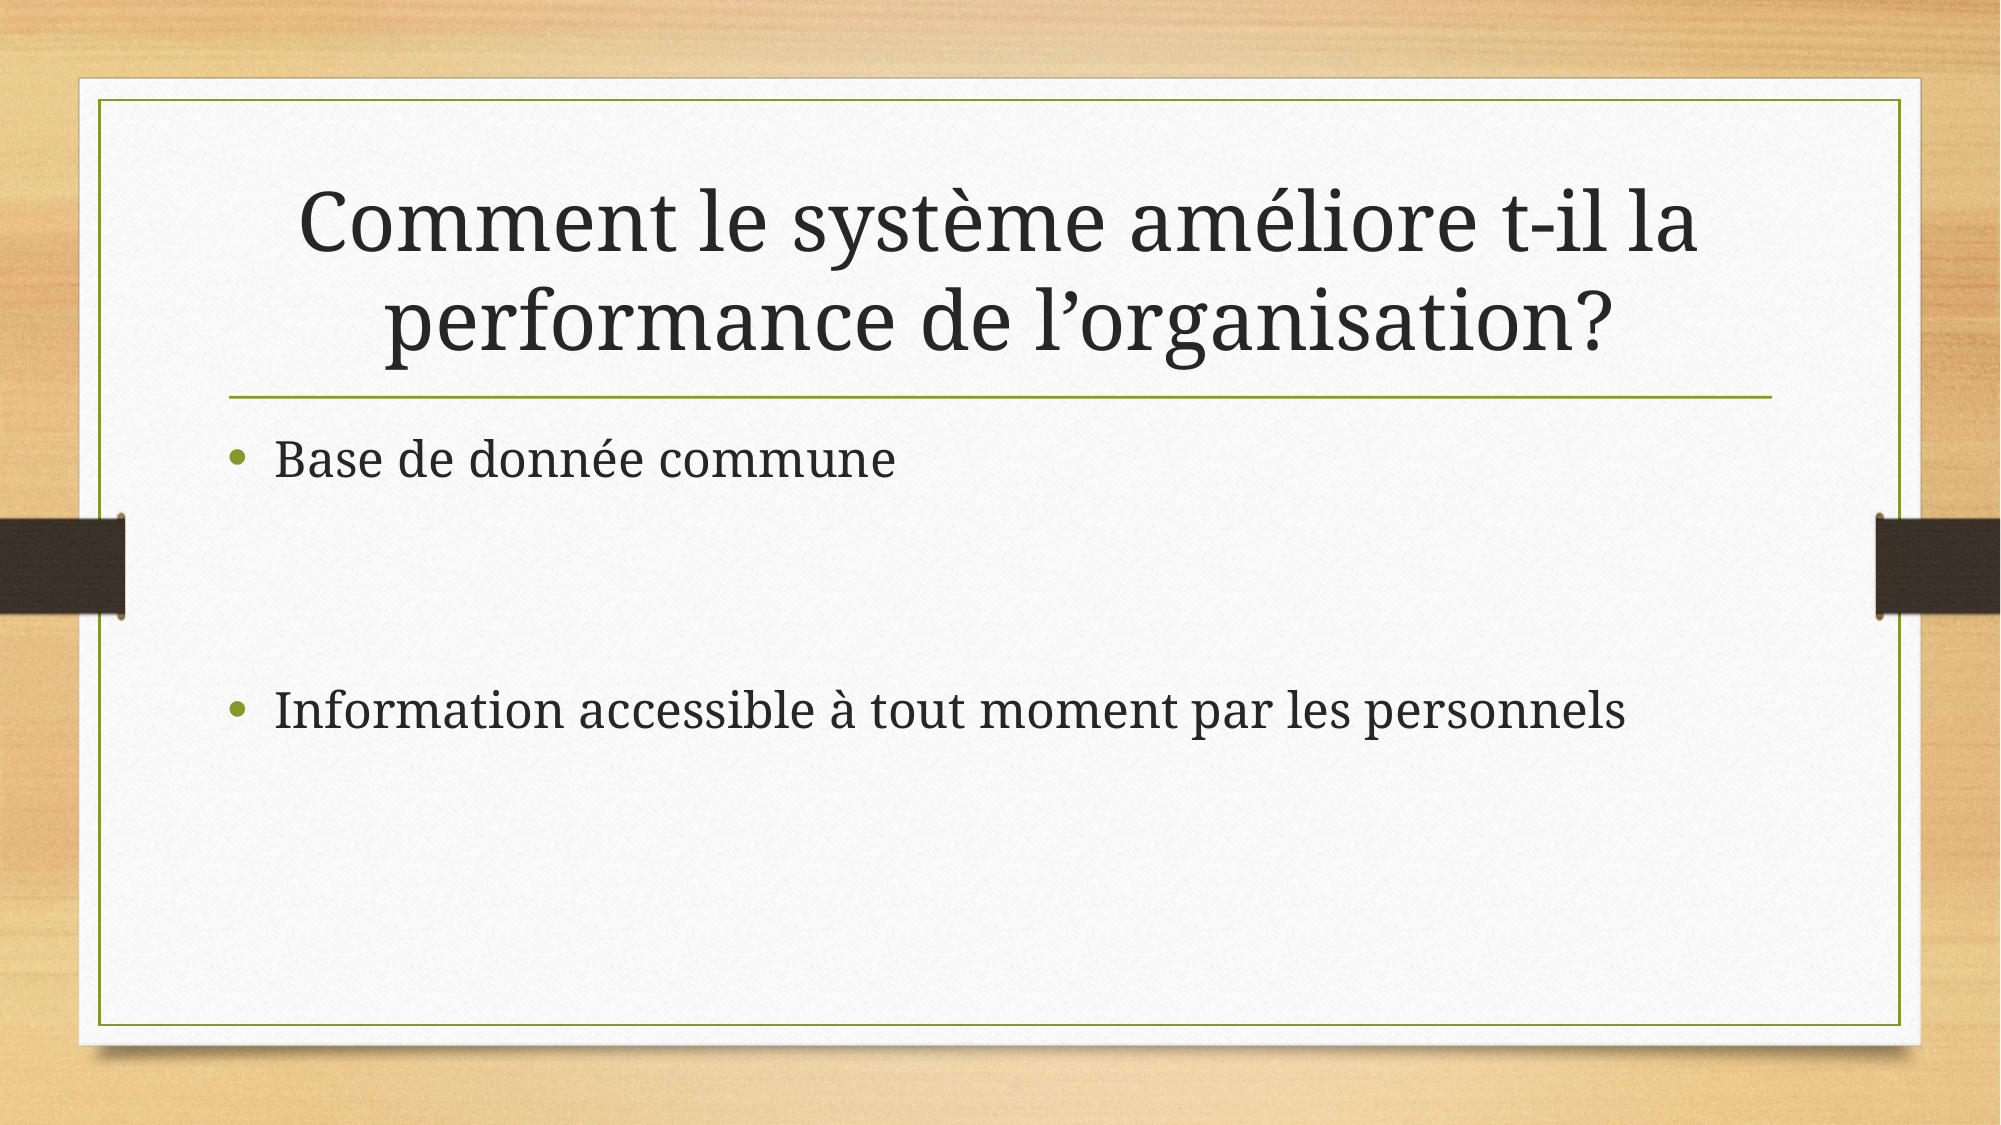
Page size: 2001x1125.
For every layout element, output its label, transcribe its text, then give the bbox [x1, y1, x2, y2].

picture [0, 0, 2001, 1125]
title Comment le système améliore t-il la performance de l’organisation? [212, 161, 1788, 375]
list Base de donnée commune Information accessible à tout moment par les personnels [212, 419, 1788, 964]
